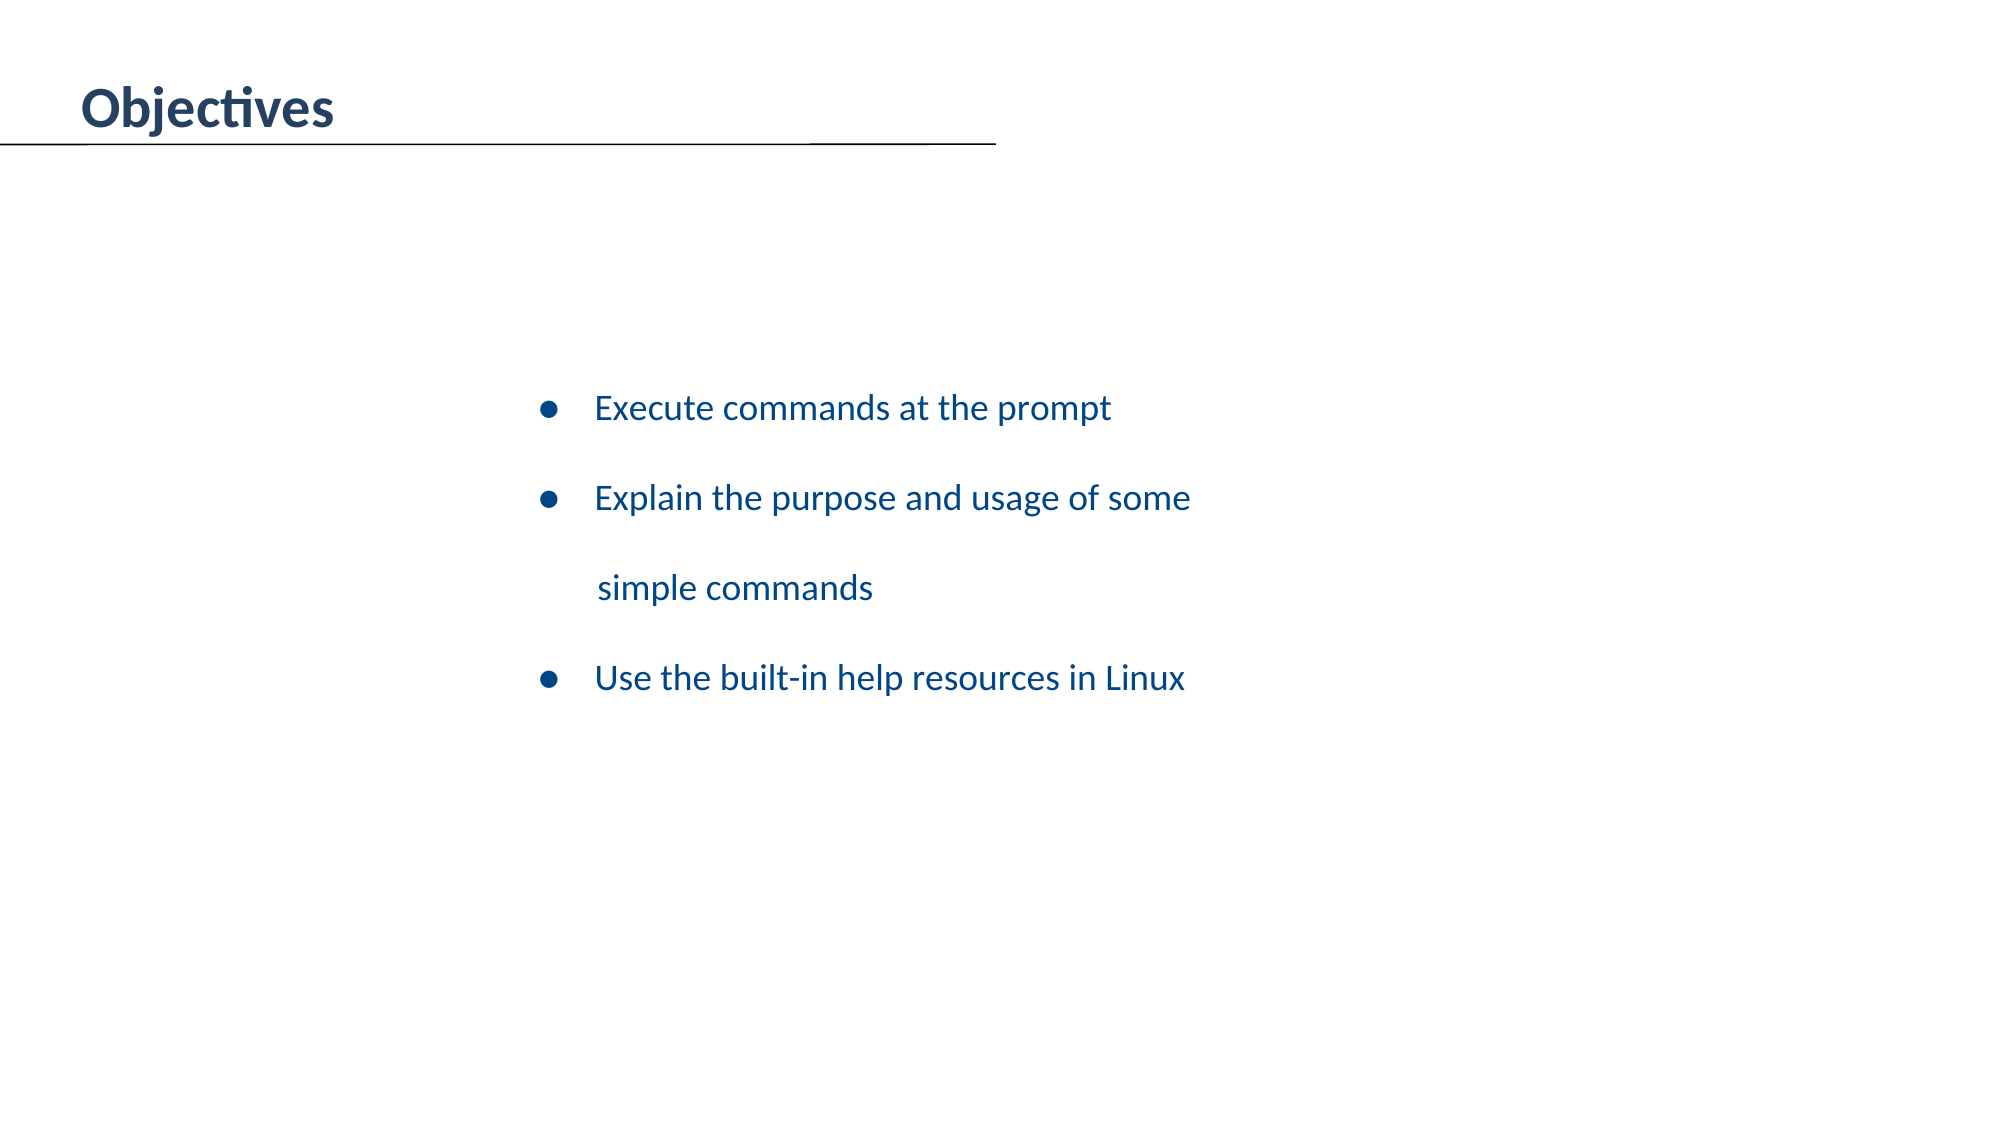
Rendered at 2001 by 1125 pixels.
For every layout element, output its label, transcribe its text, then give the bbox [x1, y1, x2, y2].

text_box ● Execute commands at the prompt ● Explain the purpose and usage of some simple commands ● Use the built-in help resources in Linux [369, 330, 1218, 709]
text_box Objectives [66, 61, 1117, 147]
